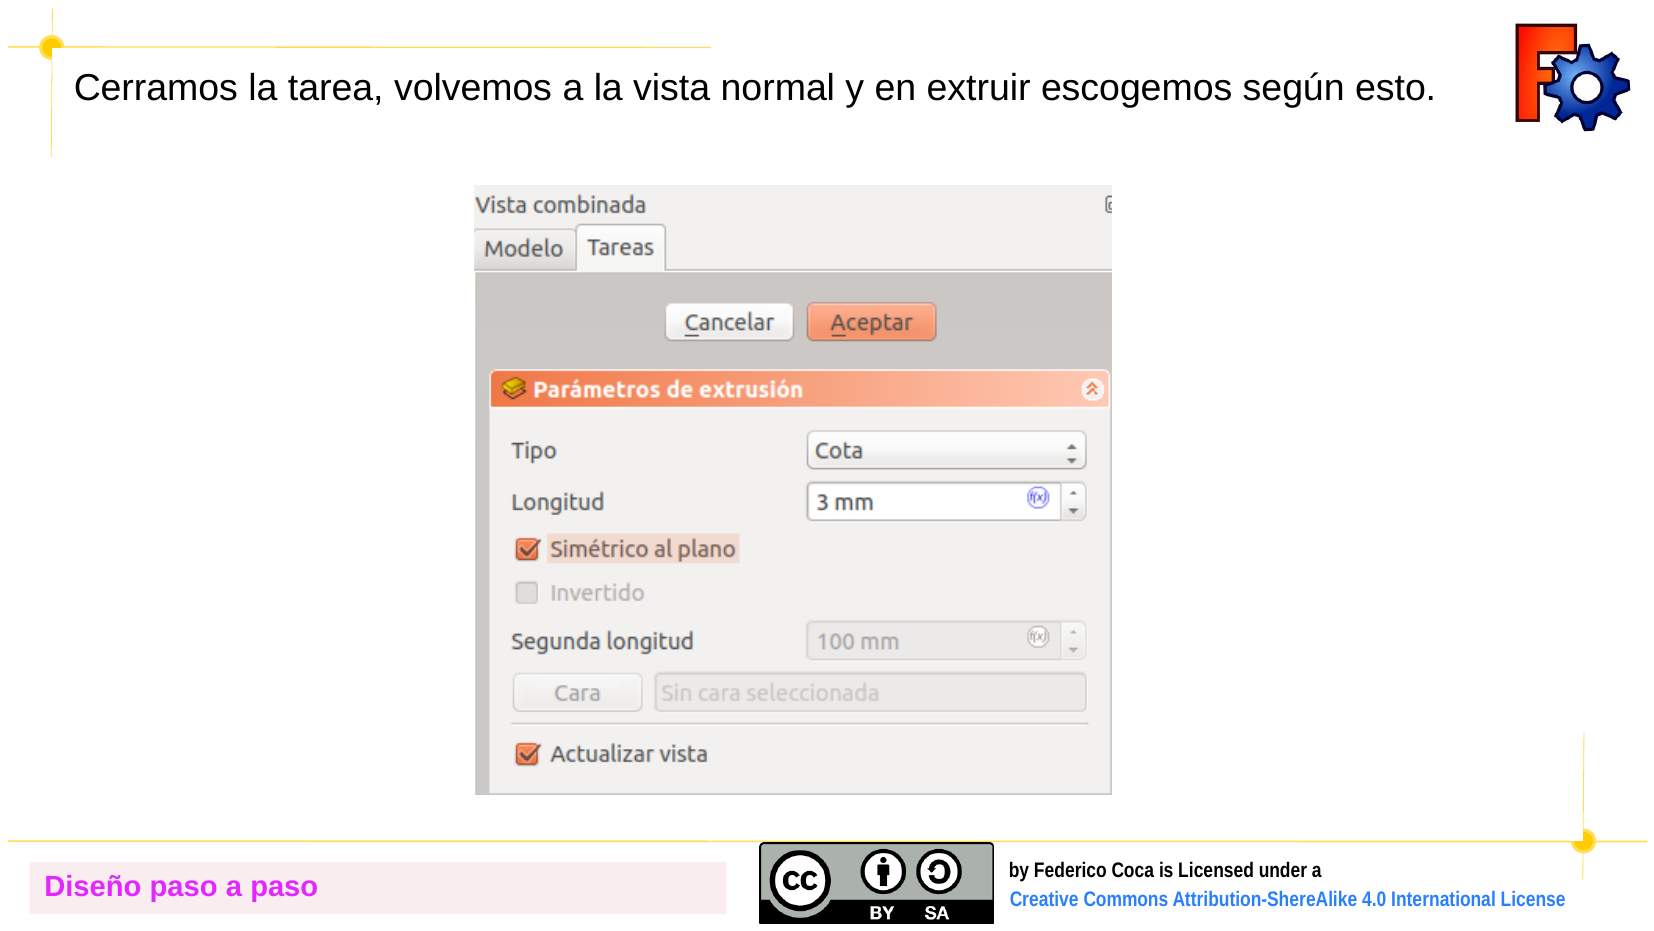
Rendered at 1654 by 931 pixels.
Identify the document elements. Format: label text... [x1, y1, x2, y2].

text_box Diseño paso a paso [29, 862, 727, 915]
text_box Cerramos la tarea, volvemos a la vista normal y en extruir escogemos según esto. [59, 59, 1489, 158]
picture [1509, 13, 1638, 142]
picture [474, 185, 1112, 796]
